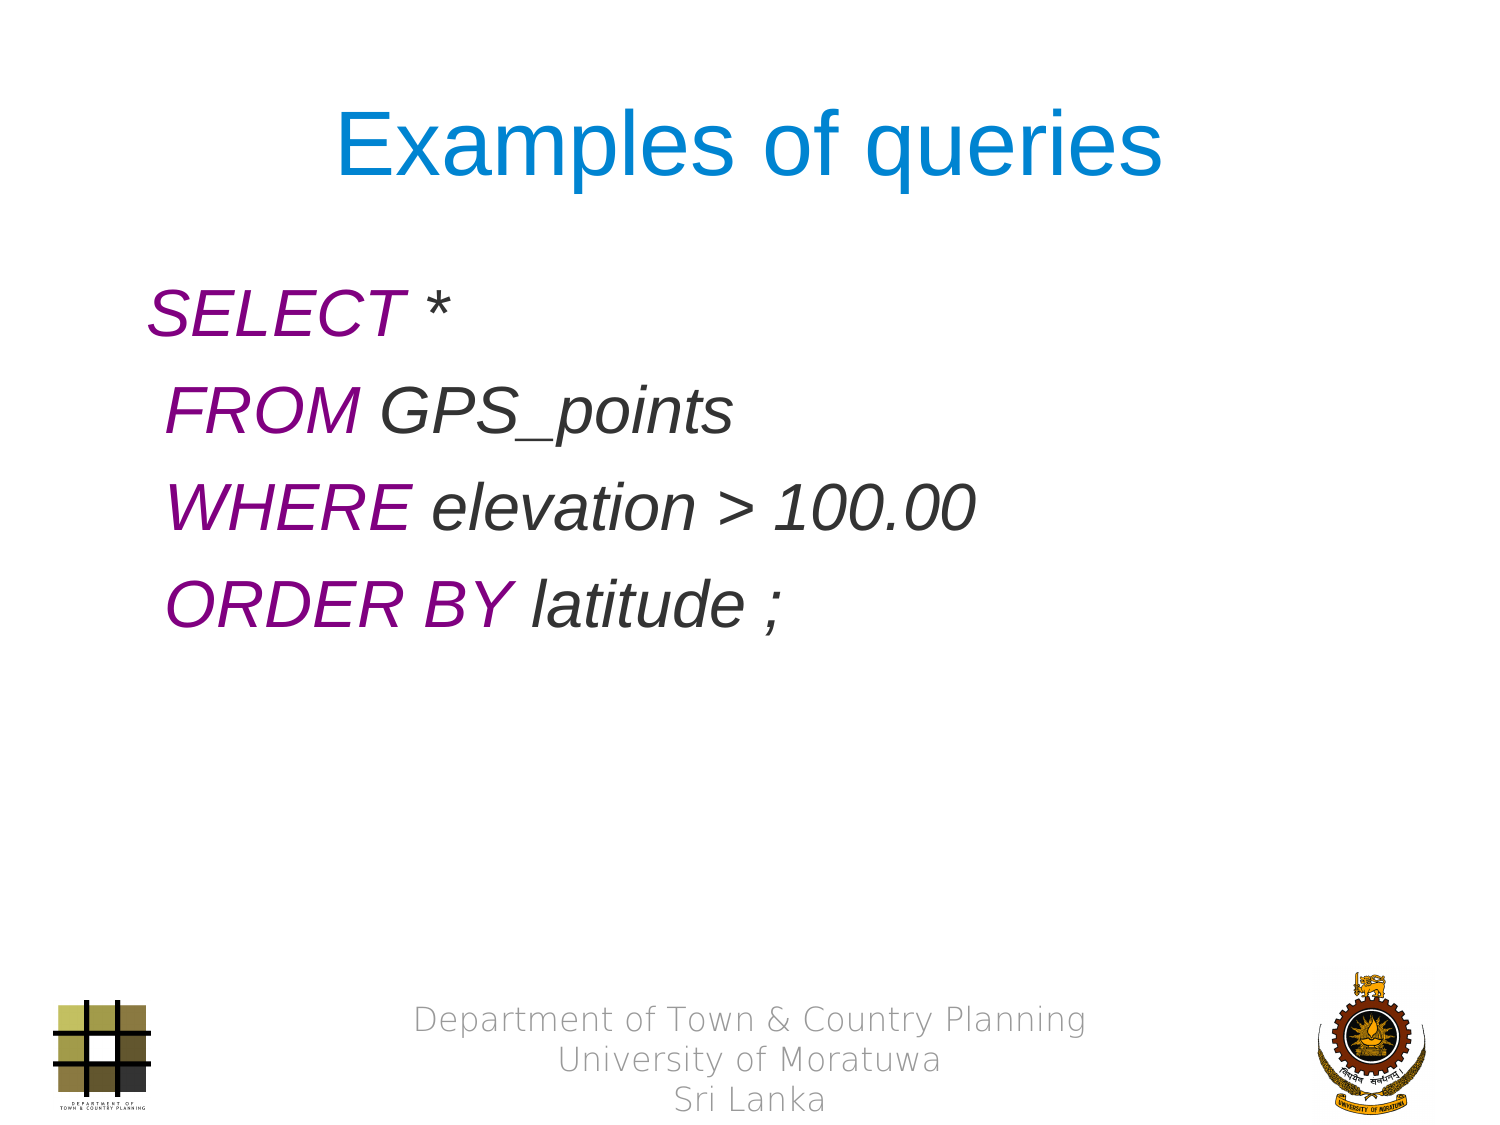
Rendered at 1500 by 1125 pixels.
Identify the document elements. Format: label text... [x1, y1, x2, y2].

title Examples of queries [75, 45, 1426, 233]
picture [53, 1000, 151, 1110]
list SELECT * FROM GPS_points WHERE elevation > 100.00 ORDER BY latitude ; [75, 262, 1426, 916]
picture [1312, 966, 1435, 1125]
